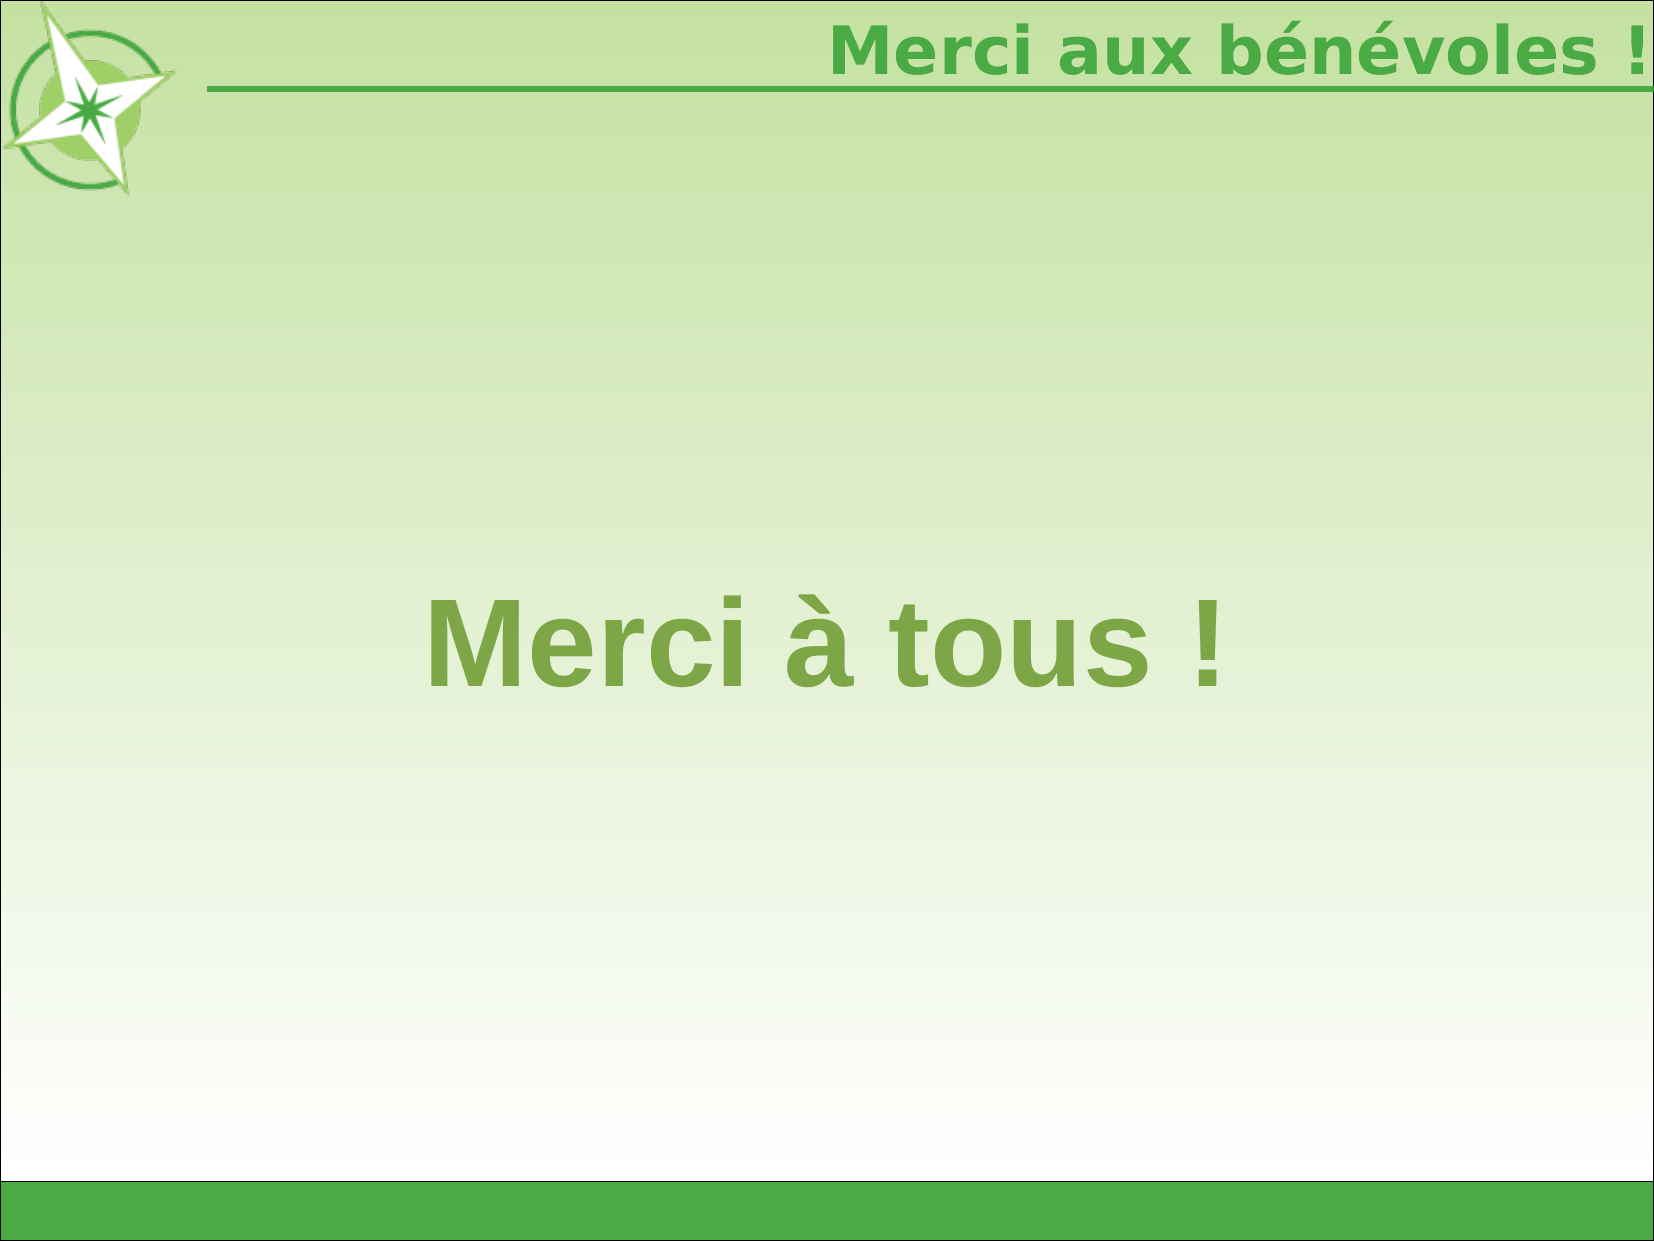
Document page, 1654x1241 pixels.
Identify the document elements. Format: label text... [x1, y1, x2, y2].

picture [2, 0, 178, 197]
title Merci aux bénévoles ! [165, 2, 1654, 101]
subtitle Merci à tous ! [82, 177, 1571, 1109]
